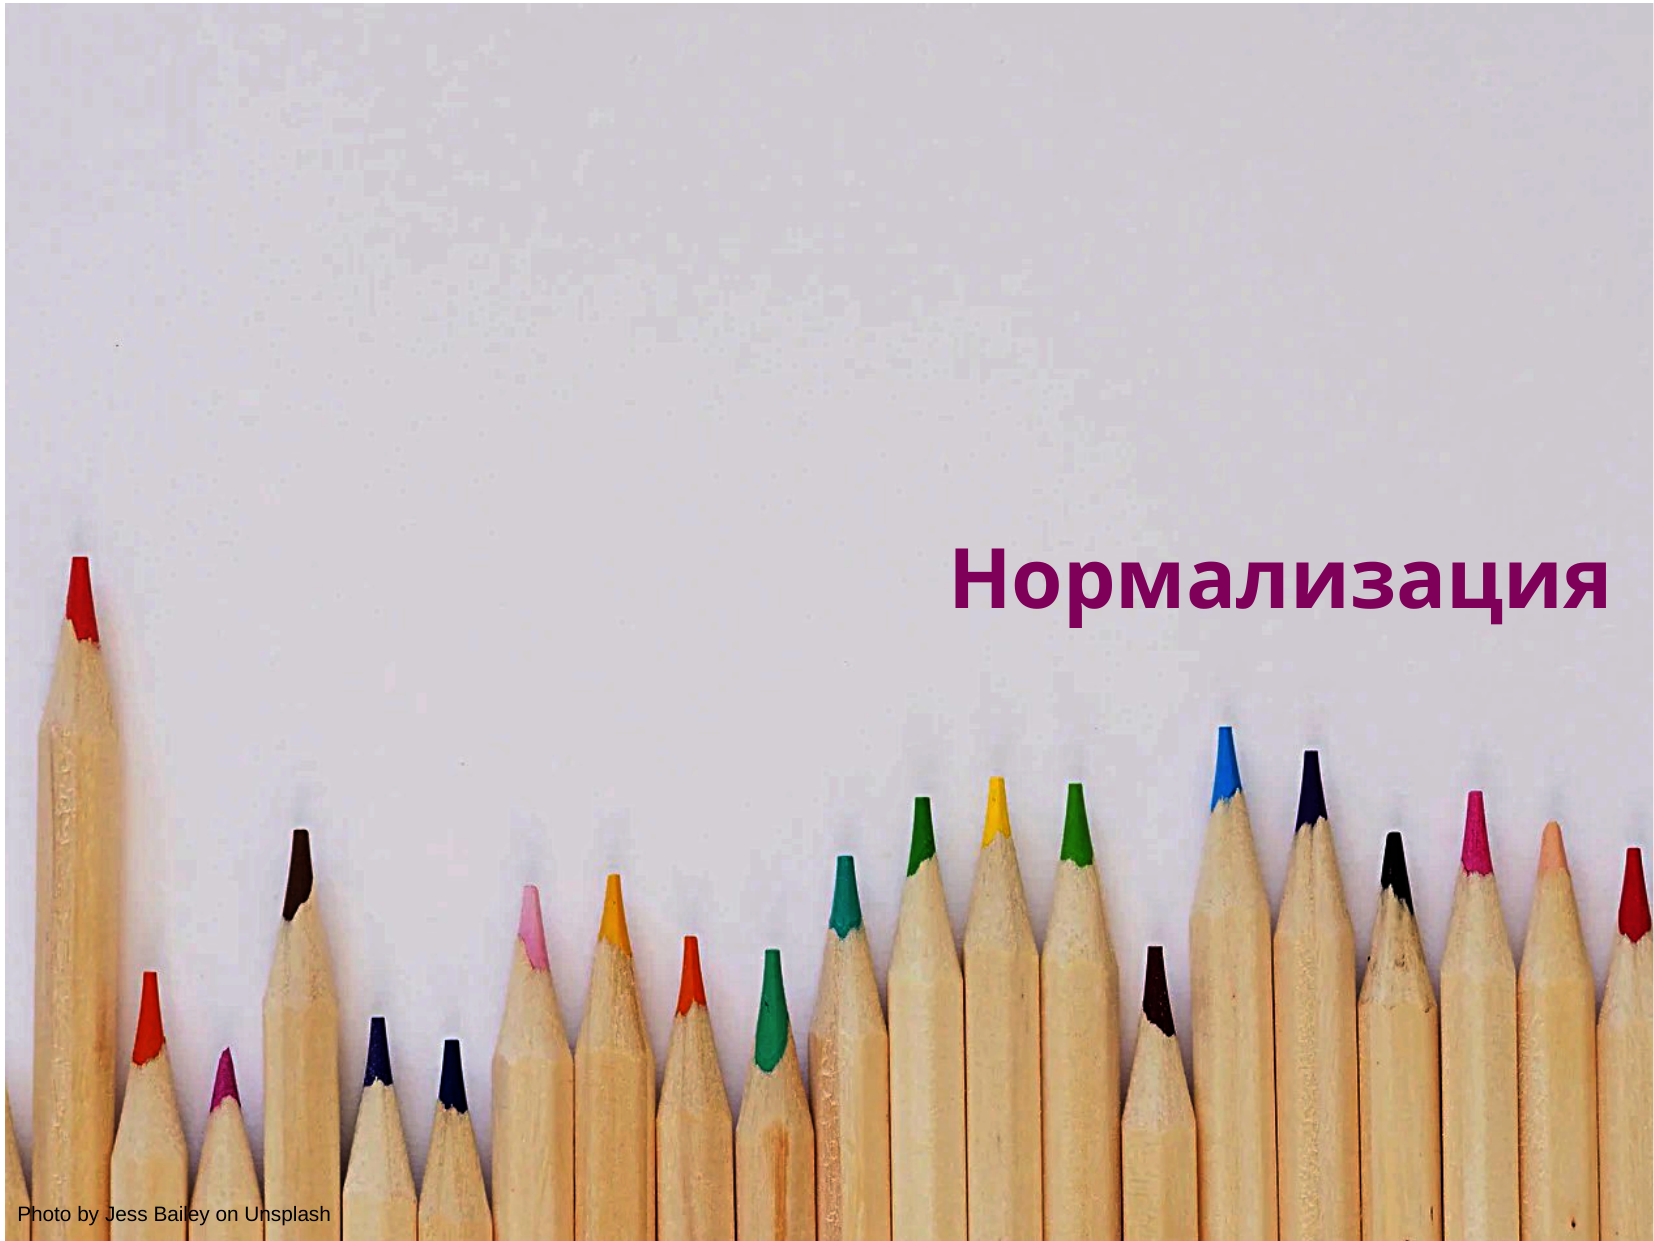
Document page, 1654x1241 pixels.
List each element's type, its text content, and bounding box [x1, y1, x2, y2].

picture [5, 3, 1654, 1241]
subtitle Нормализация [15, 19, 1636, 1133]
text_box Photo by Jess Bailey on Unsplash [2, 1195, 352, 1241]
